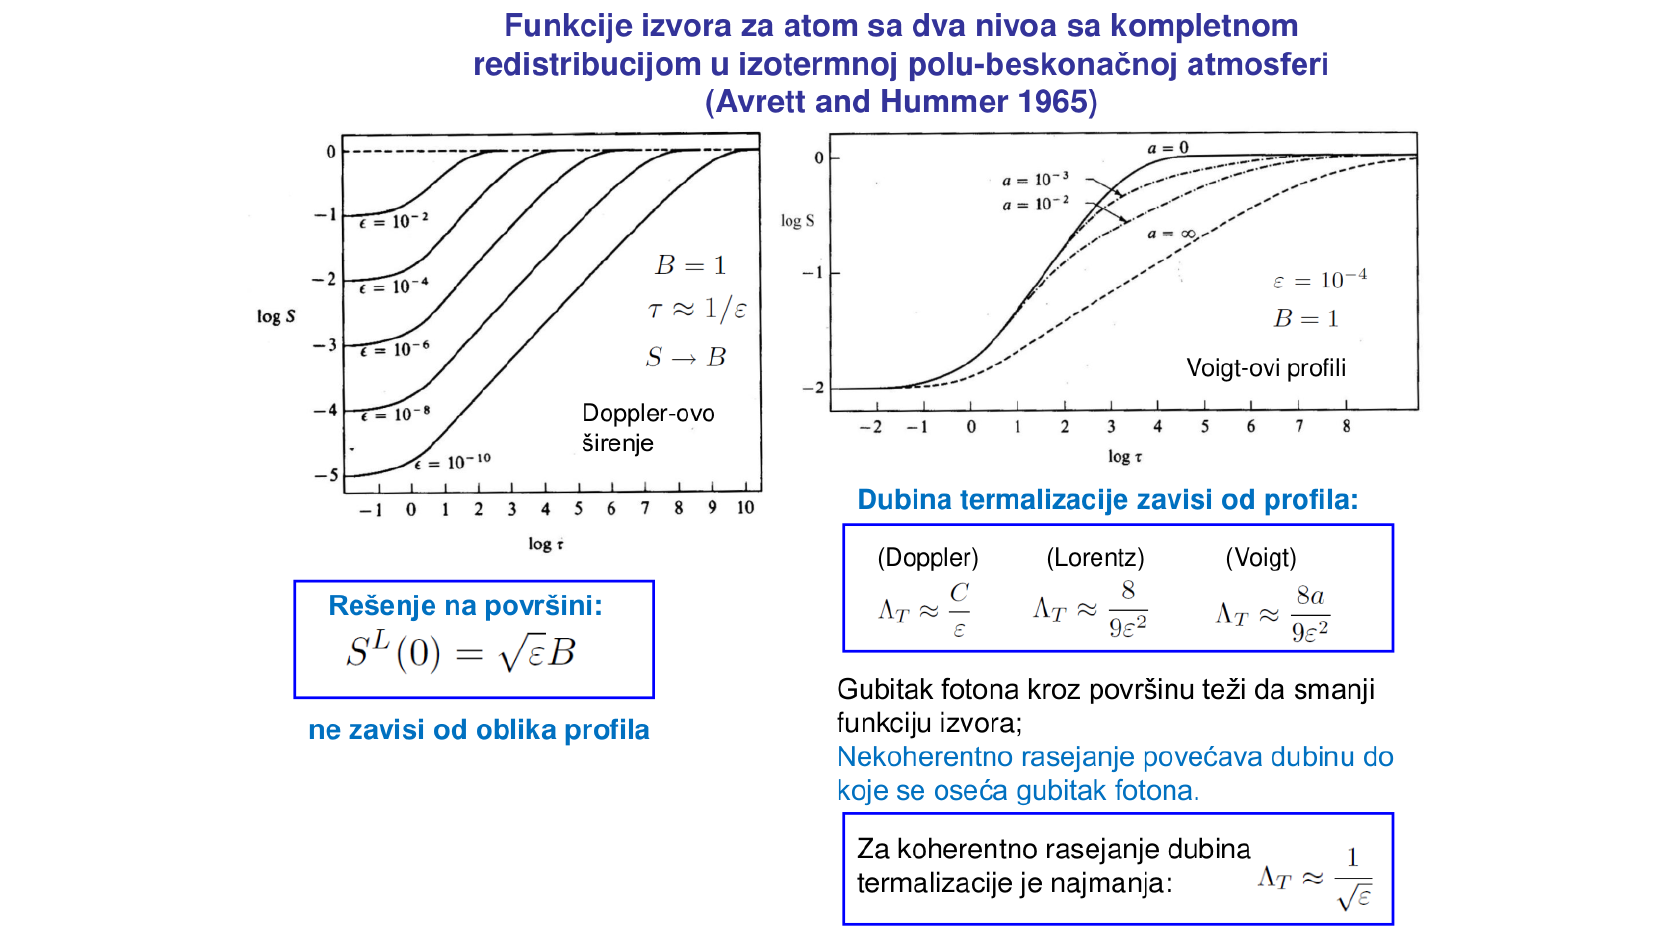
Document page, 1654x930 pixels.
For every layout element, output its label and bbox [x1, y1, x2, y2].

picture [227, 2, 1426, 930]
